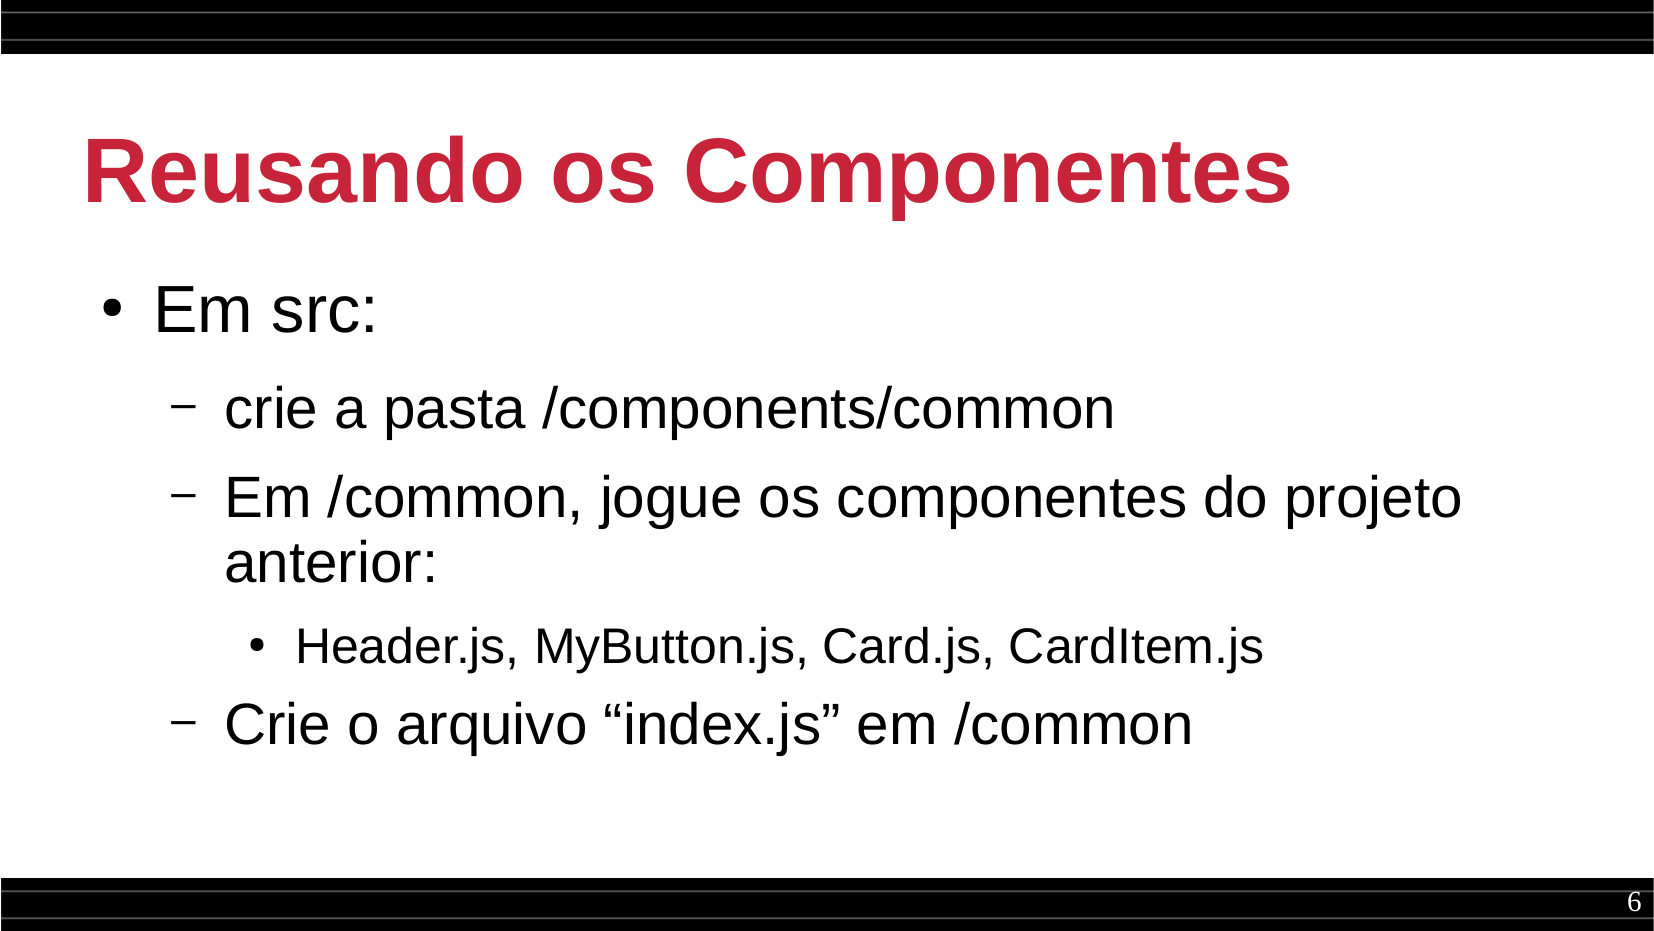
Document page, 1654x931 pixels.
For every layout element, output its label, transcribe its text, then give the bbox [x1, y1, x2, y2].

list Em src: crie a pasta /components/common Em /common, jogue os componentes do projeto anterior: Header.js, MyButton.js, Card.js, CardItem.js Crie o arquivo “index.js” em /common [82, 271, 1571, 758]
title Reusando os Componentes [82, 92, 1571, 249]
picture [1, 878, 1654, 931]
picture [1, 0, 1654, 54]
